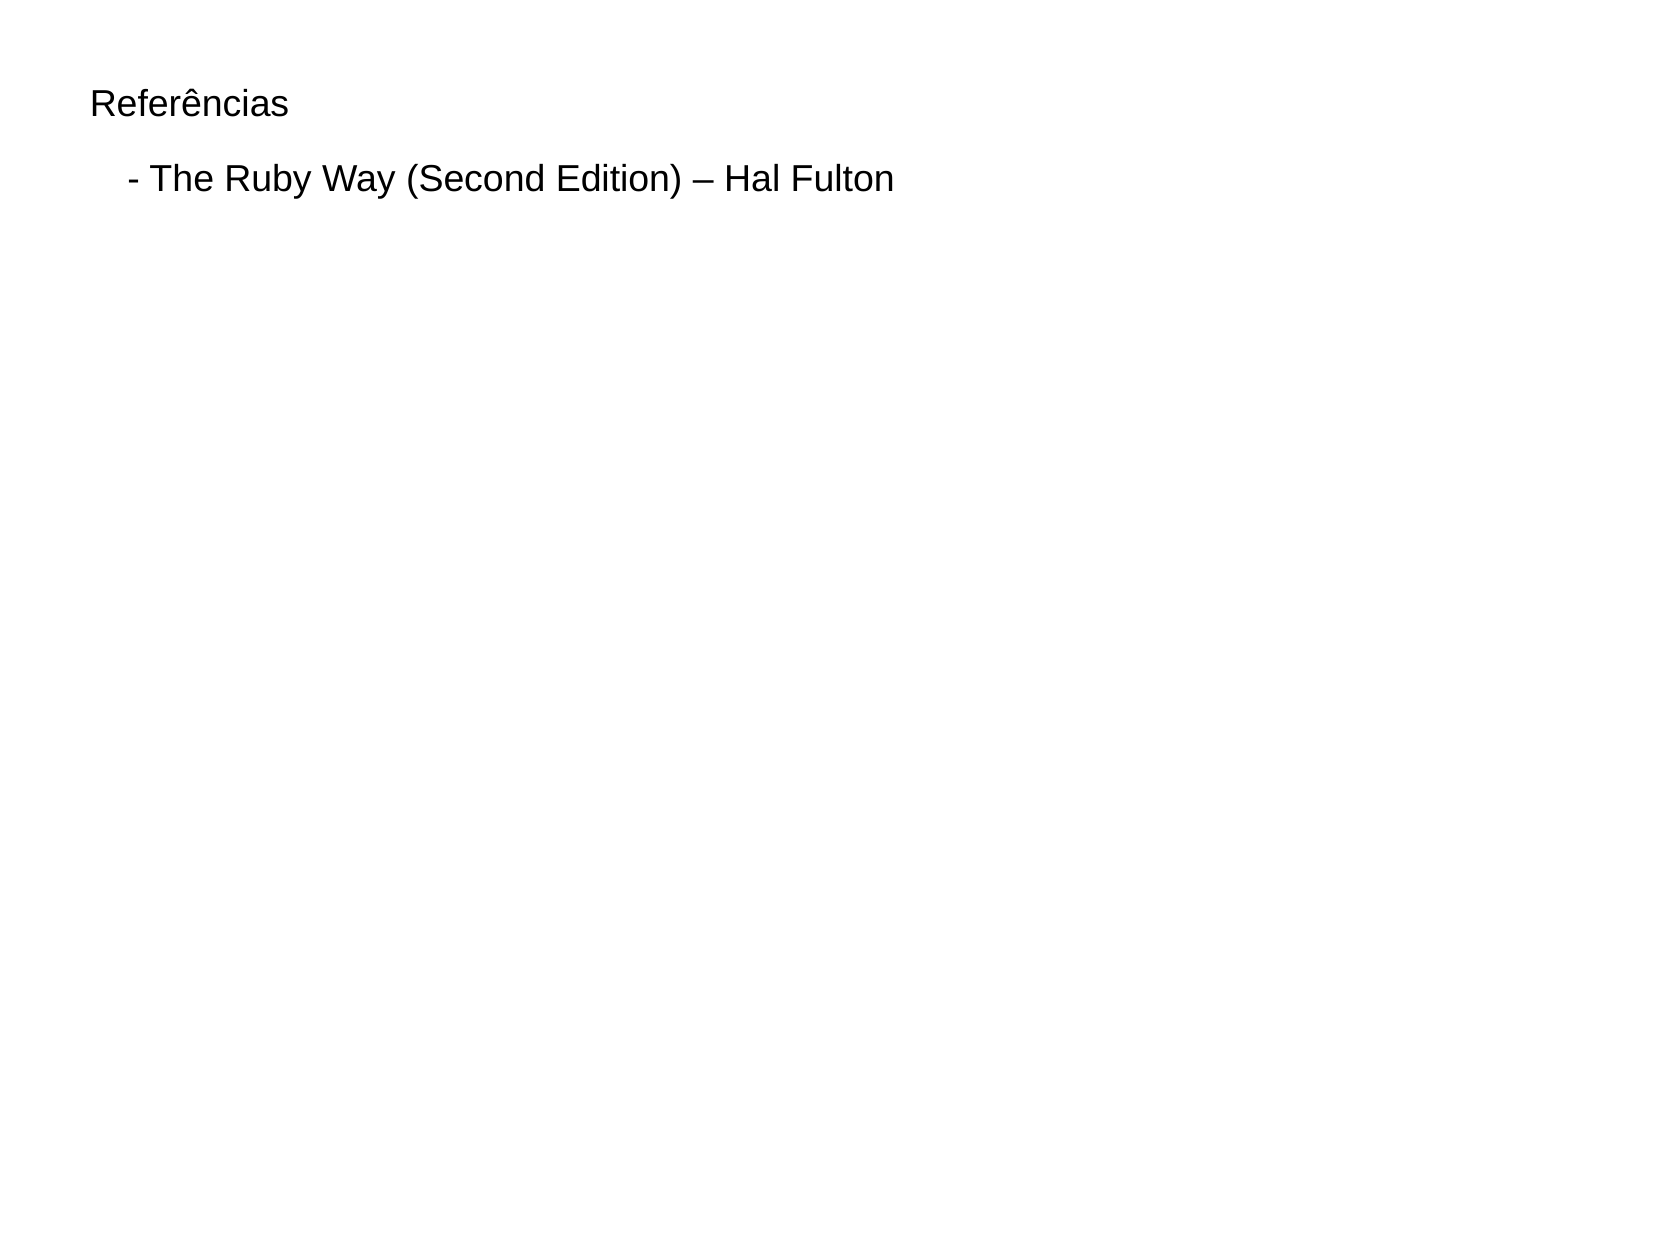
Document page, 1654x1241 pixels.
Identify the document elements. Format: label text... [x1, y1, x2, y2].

text_box Referências [75, 75, 1313, 132]
text_box - The Ruby Way (Second Edition) – Hal Fulton [112, 150, 1463, 207]
